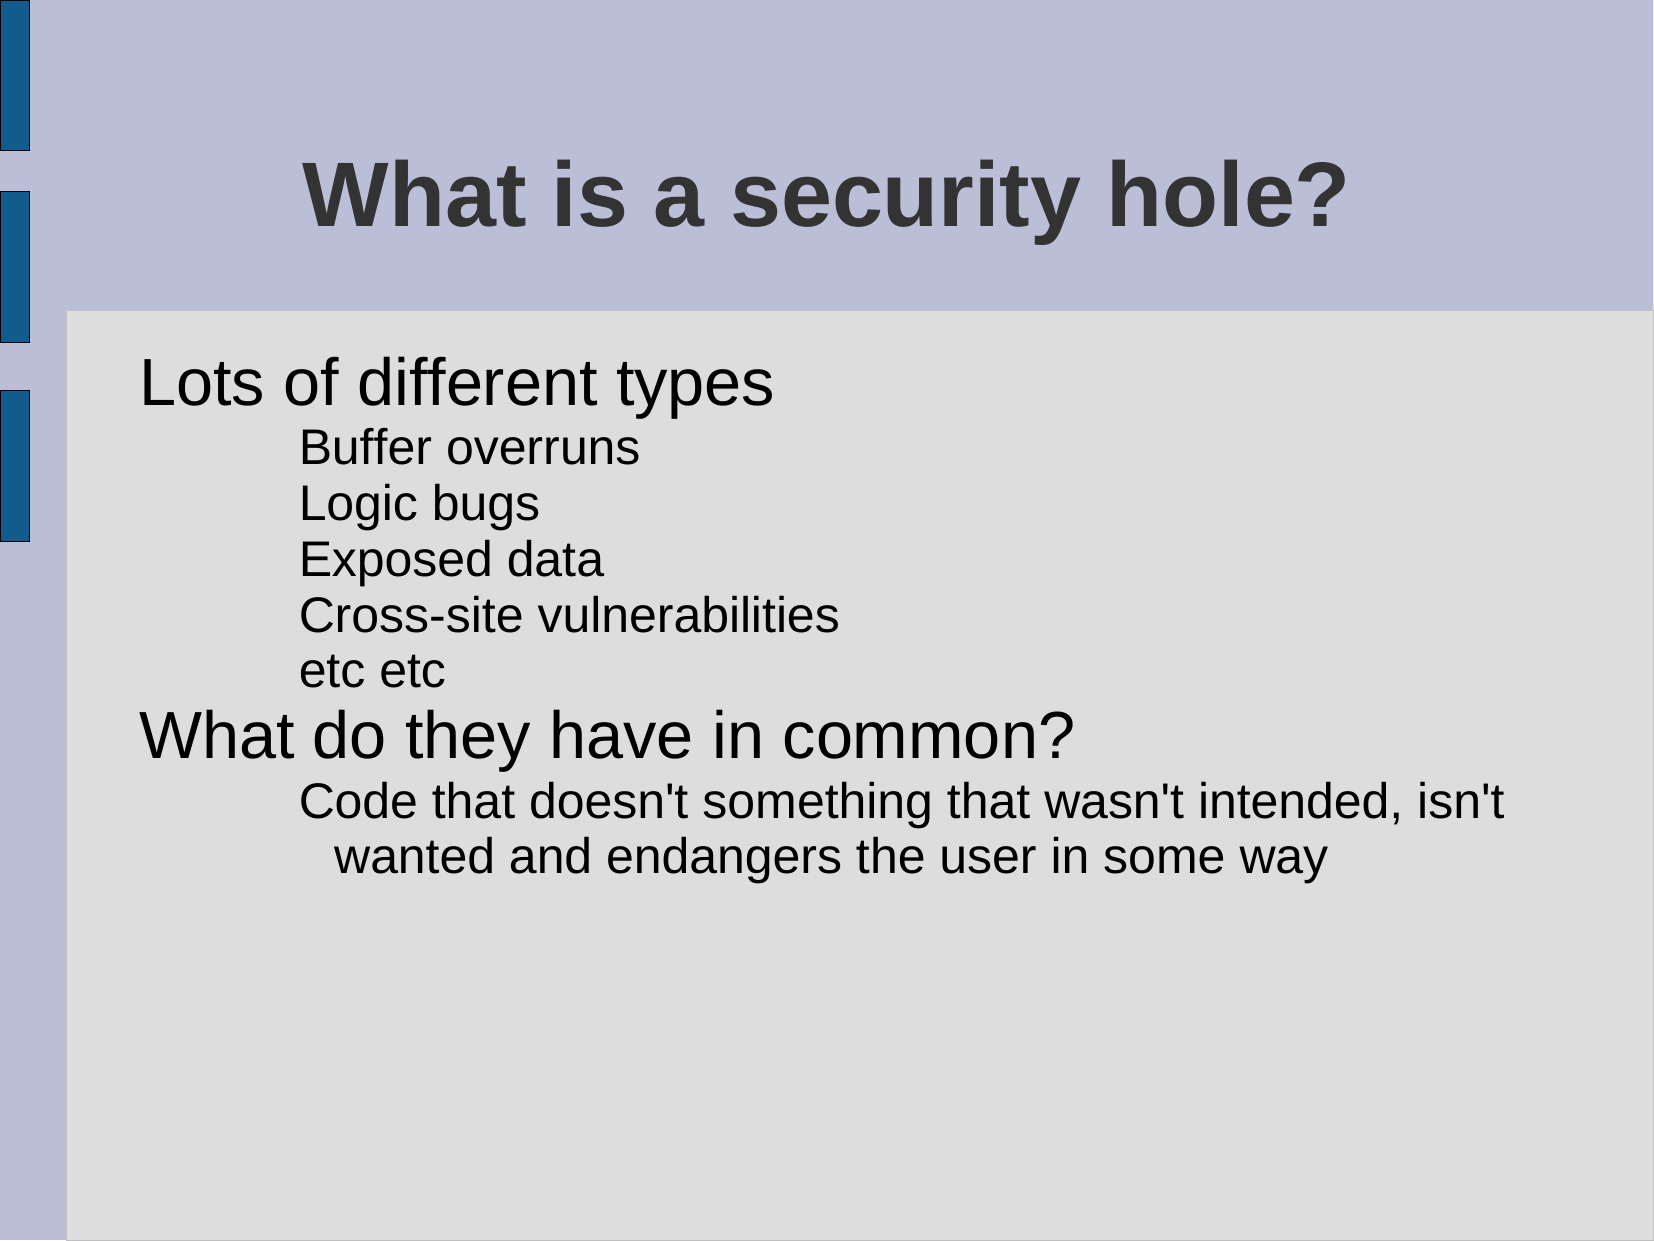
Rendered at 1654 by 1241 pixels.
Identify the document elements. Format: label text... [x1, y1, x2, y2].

title What is a security hole? [121, 91, 1534, 299]
list Lots of different types Buffer overruns Logic bugs Exposed data Cross-site vulnerabilities etc etc What do they have in common? Code that doesn't something that wasn't intended, isn't wanted and endangers the user in some way [121, 344, 1534, 1112]
